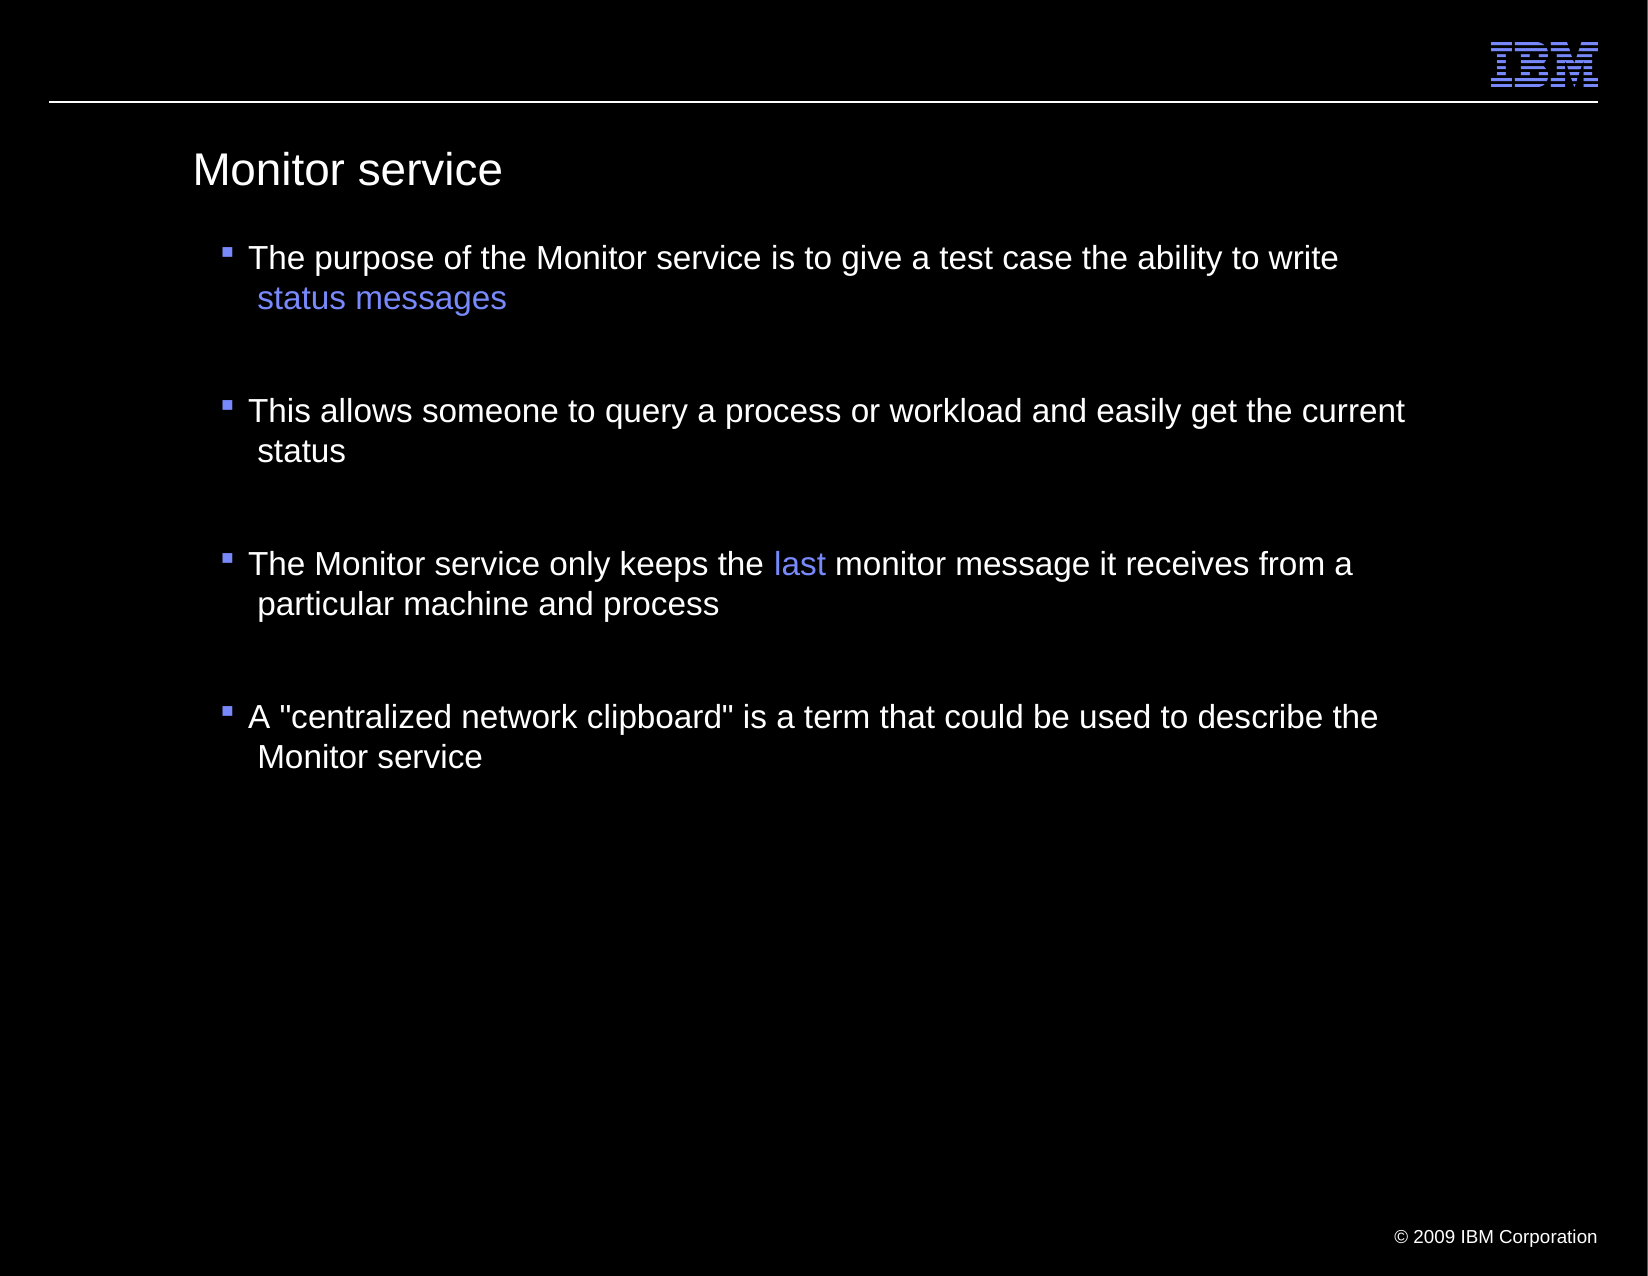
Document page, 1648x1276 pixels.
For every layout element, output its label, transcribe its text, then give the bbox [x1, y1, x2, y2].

title Monitor service [175, 137, 1648, 231]
text_box The purpose of the Monitor service is to give a test case the ability to write status messages This allows someone to query a process or workload and easily get the current status The Monitor service only keeps the last monitor message it receives from a particular machine and process A "centralized network clipboard" is a term that could be used to describe the Monitor service [219, 236, 1570, 776]
picture [1491, 42, 1598, 87]
